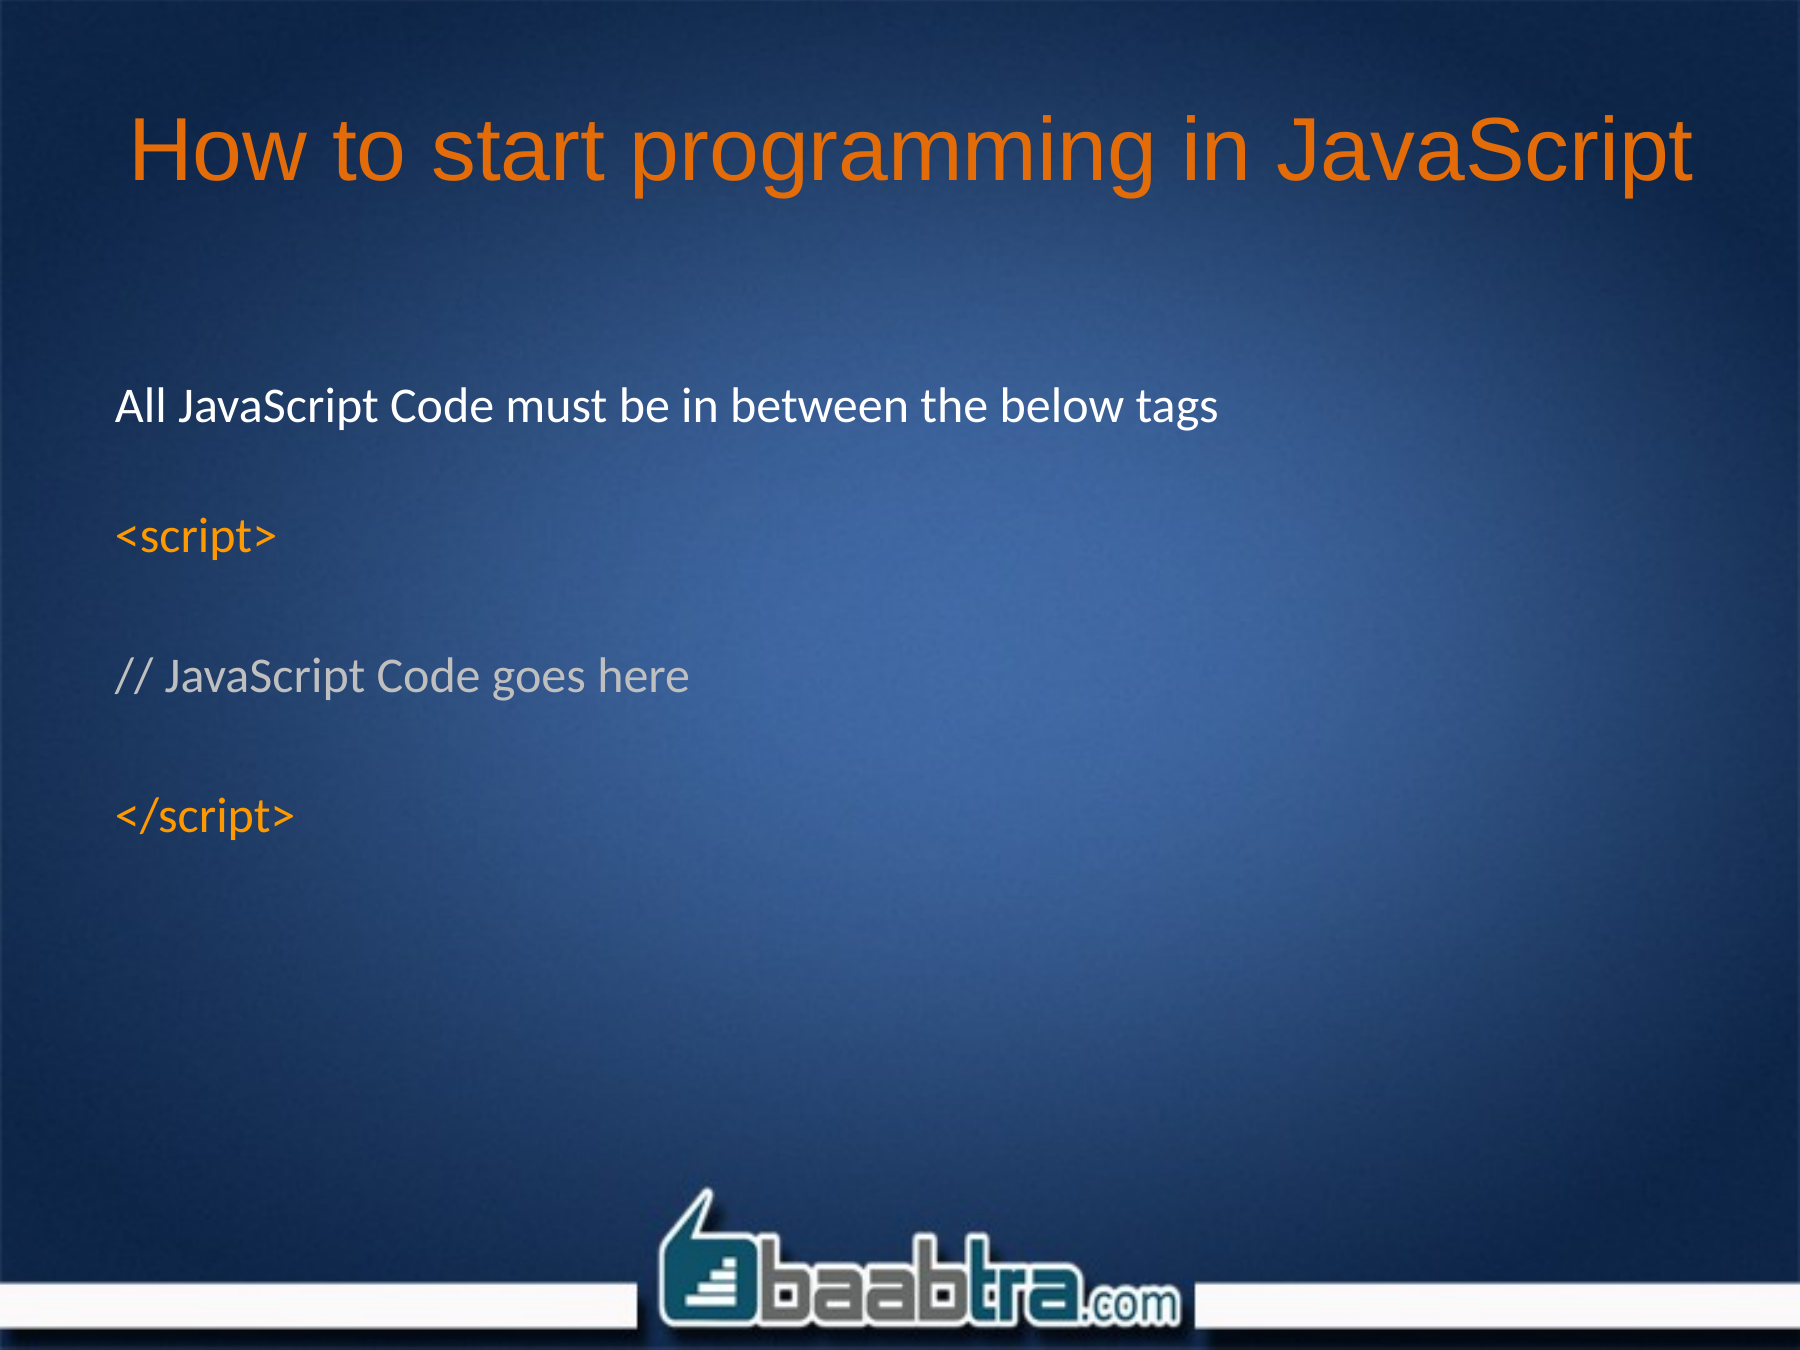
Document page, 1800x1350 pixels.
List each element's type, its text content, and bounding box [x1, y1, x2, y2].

picture [0, 0, 1800, 1350]
text_box How to start programming in JavaScript [58, 50, 1764, 239]
text_box All JavaScript Code must be in between the below tags <script> // JavaScript Code goes here </script> [75, 304, 1465, 1079]
